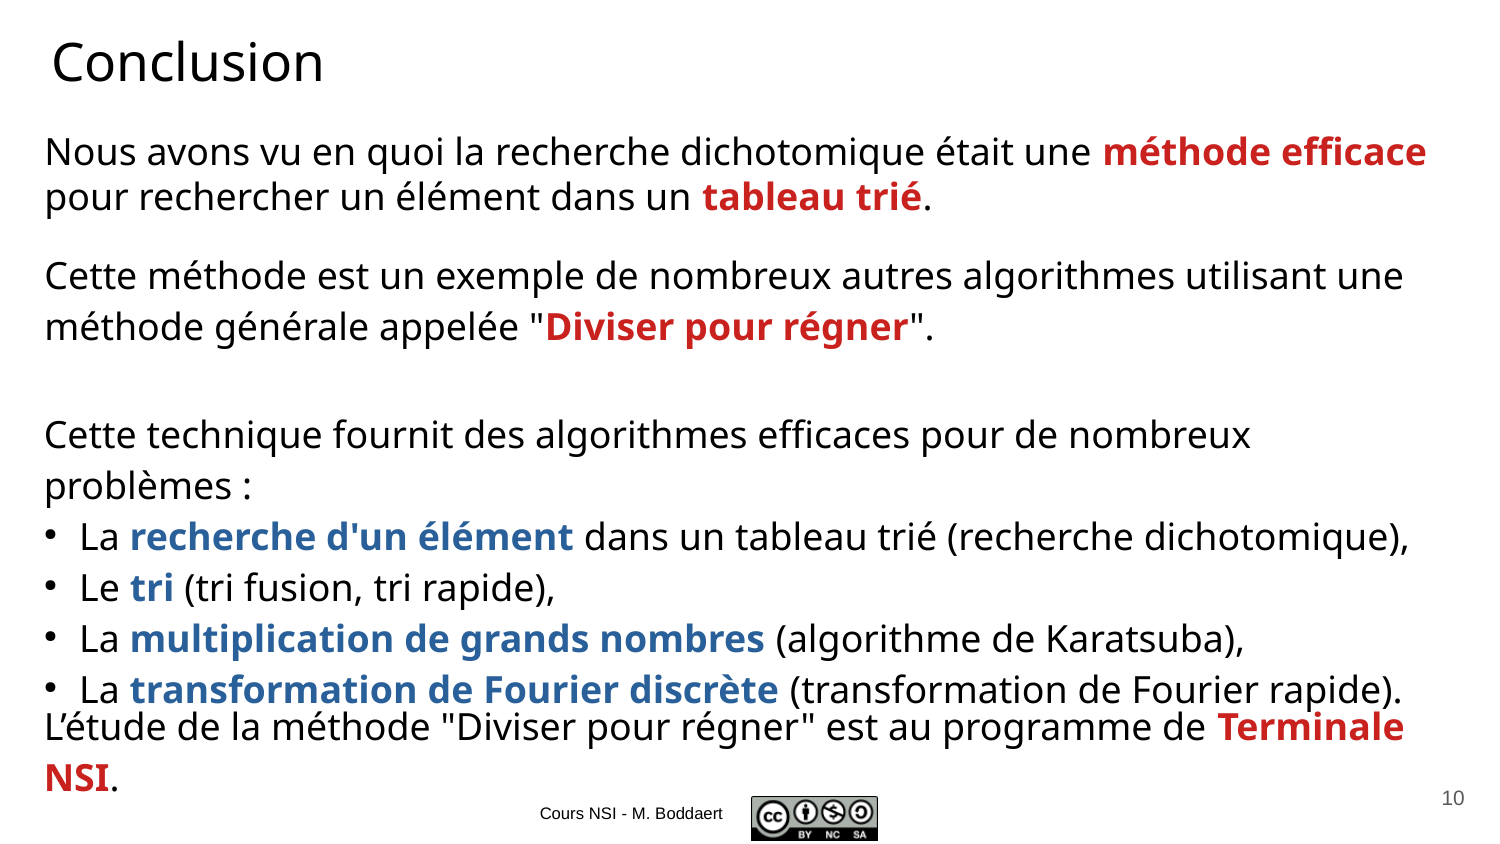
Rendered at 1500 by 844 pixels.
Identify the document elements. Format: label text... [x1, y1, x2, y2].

text_box Nous avons vu en quoi la recherche dichotomique était une méthode efficace pour rechercher un élément dans un tableau trié. [29, 120, 1477, 237]
text_box Cette méthode est un exemple de nombreux autres algorithmes utilisant une méthode générale appelée "Diviser pour régner". [29, 241, 1496, 388]
text_box Cette technique fournit des algorithmes efficaces pour de nombreux problèmes : La recherche d'un élément dans un tableau trié (recherche dichotomique), Le tri (tri fusion, tri rapide), La multiplication de grands nombres (algorithme de Karatsuba), La transformation de Fourier discrète (transformation de Fourier rapide). [28, 400, 1436, 638]
text_box L’étude de la méthode "Diviser pour régner" est au programme de Terminale NSI. [28, 692, 1431, 752]
picture [751, 796, 878, 841]
title Conclusion [51, 13, 1449, 108]
slide_number <numéro> [1389, 764, 1480, 830]
